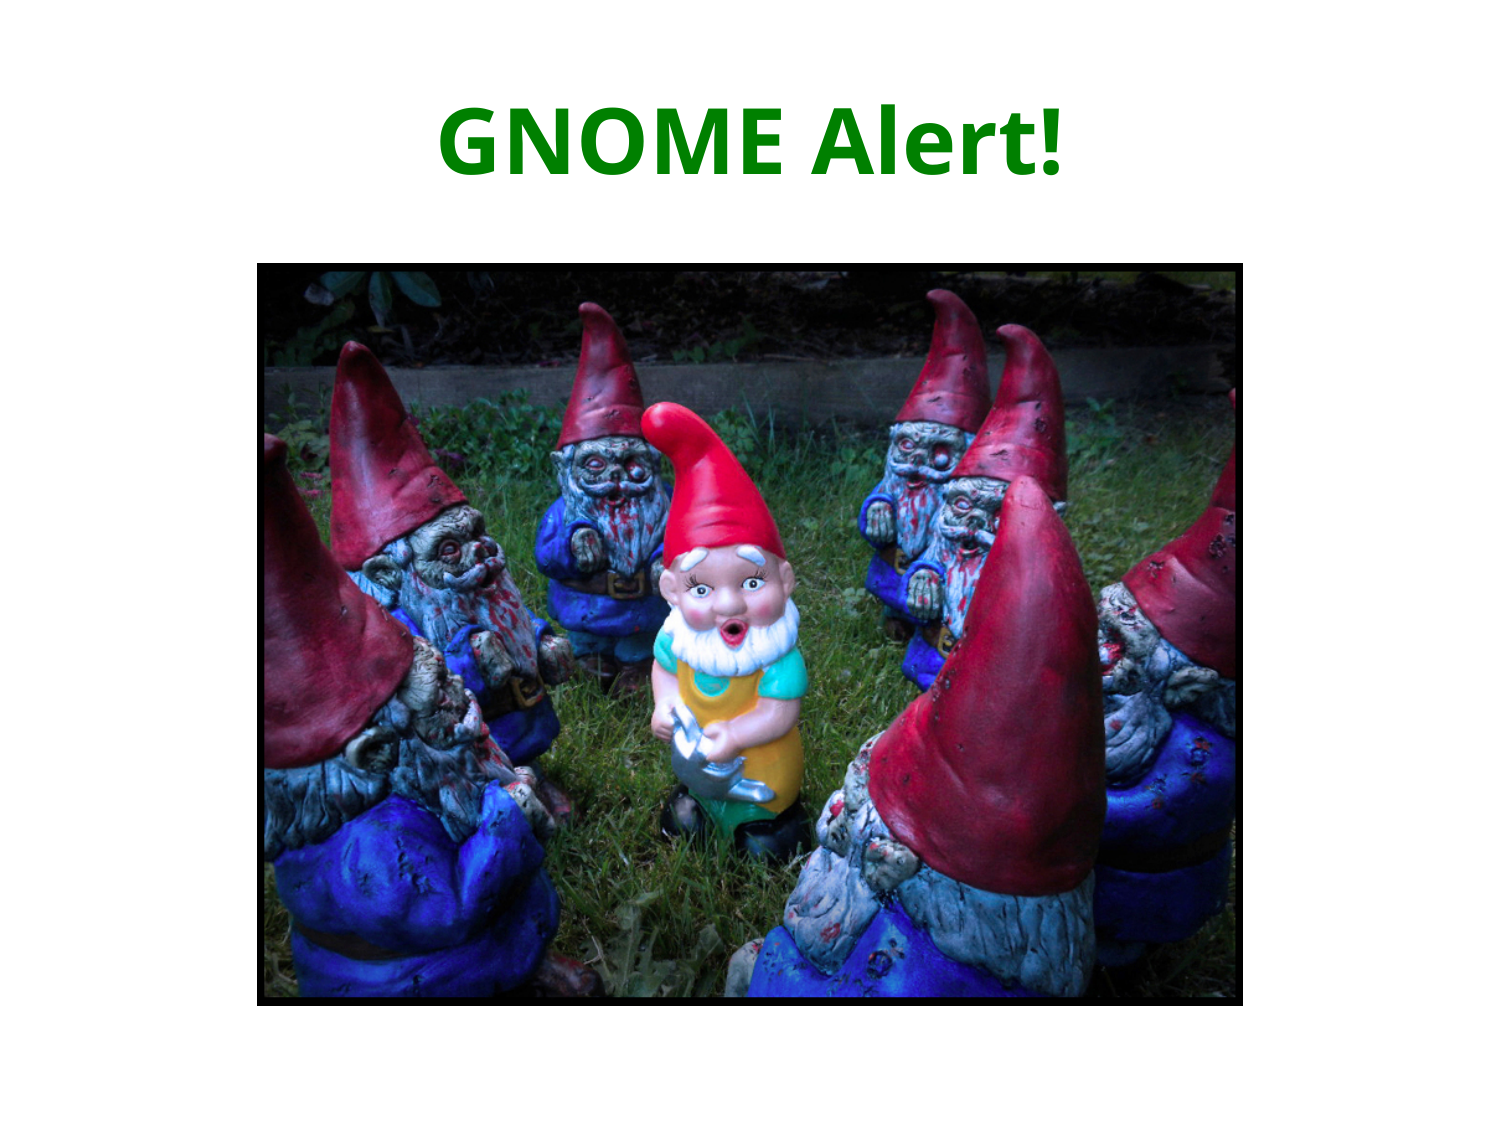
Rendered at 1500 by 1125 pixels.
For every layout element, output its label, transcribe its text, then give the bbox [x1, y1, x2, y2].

title GNOME Alert! [75, 44, 1425, 233]
picture [257, 263, 1243, 1006]
